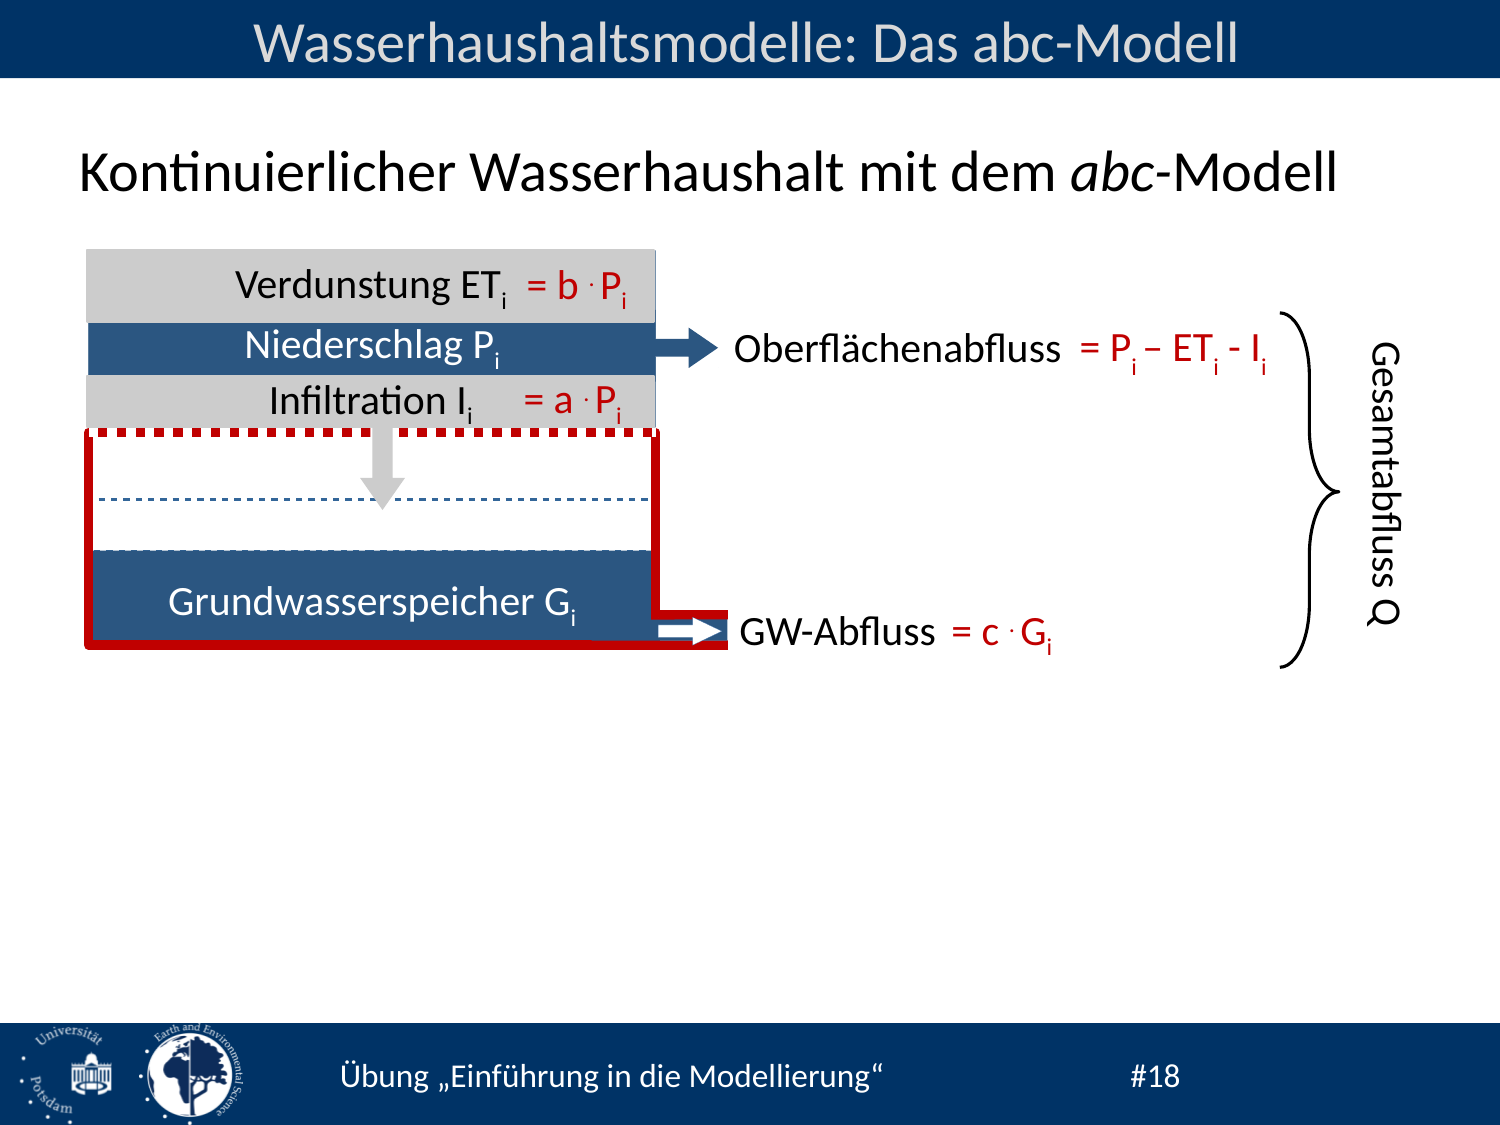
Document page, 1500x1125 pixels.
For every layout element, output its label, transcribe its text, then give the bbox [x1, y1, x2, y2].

text_box Gesamtabfluss Q [1356, 326, 1422, 695]
picture [83, 248, 1105, 662]
text_box = Pi – ETi - Ii [1064, 312, 1307, 388]
text_box Kontinuierlicher Wasserhaushalt mit dem abc-Modell [64, 125, 1412, 211]
picture [139, 1023, 243, 1125]
text_box = c . Gi [936, 596, 1114, 668]
text_box = Pi – ETi - Ii [1287, 312, 1420, 388]
text_box = a . Pi [508, 364, 686, 437]
text_box Wasserhaushaltsmodelle: Das abc-Modell [0, 0, 1495, 75]
text_box = b . Pi [511, 250, 690, 322]
